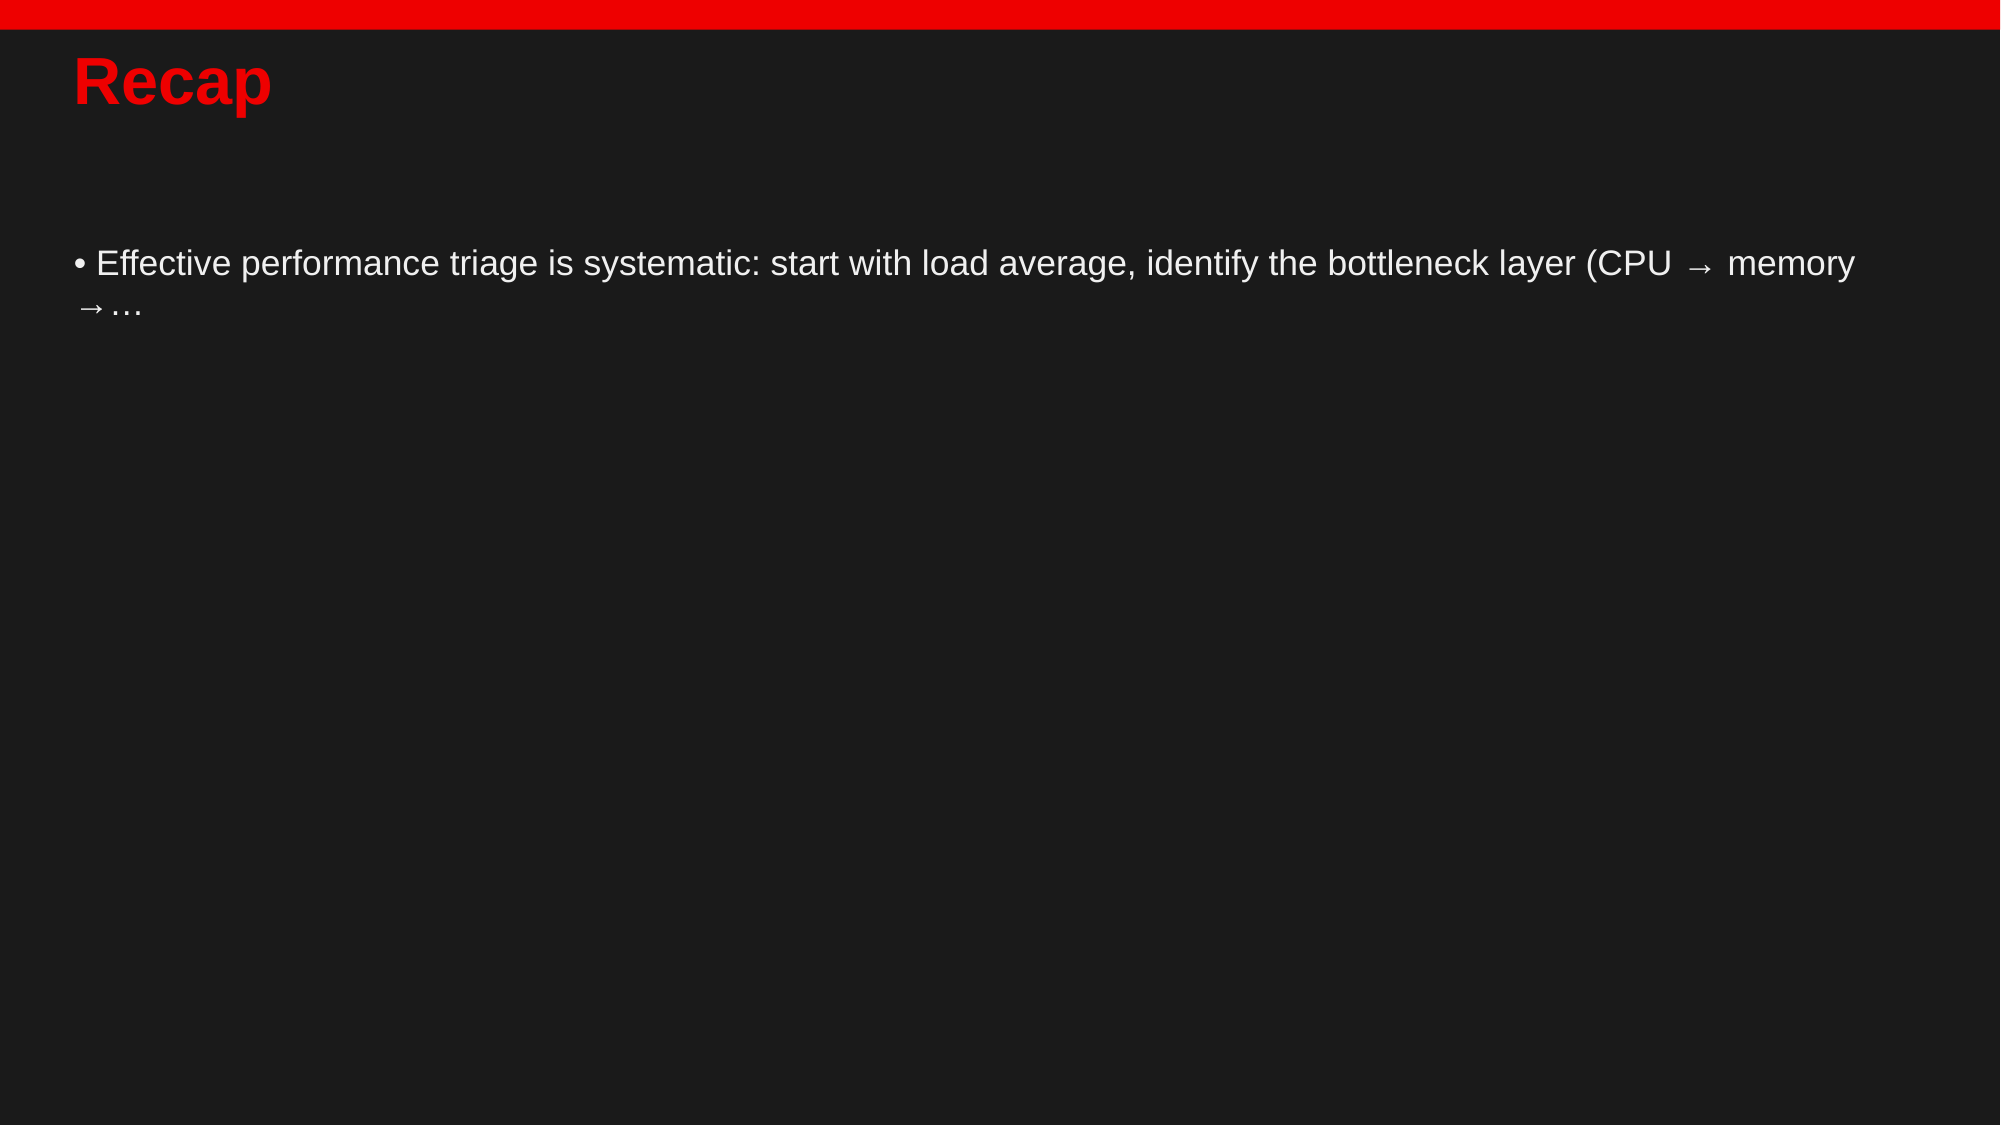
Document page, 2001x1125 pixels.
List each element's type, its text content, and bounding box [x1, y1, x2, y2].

text_box [0, 0, 2001, 30]
text_box • Effective performance triage is systematic: start with load average, identify the bottleneck layer (CPU → memory →… [59, 236, 1942, 1037]
text_box Recap [59, 36, 1942, 208]
